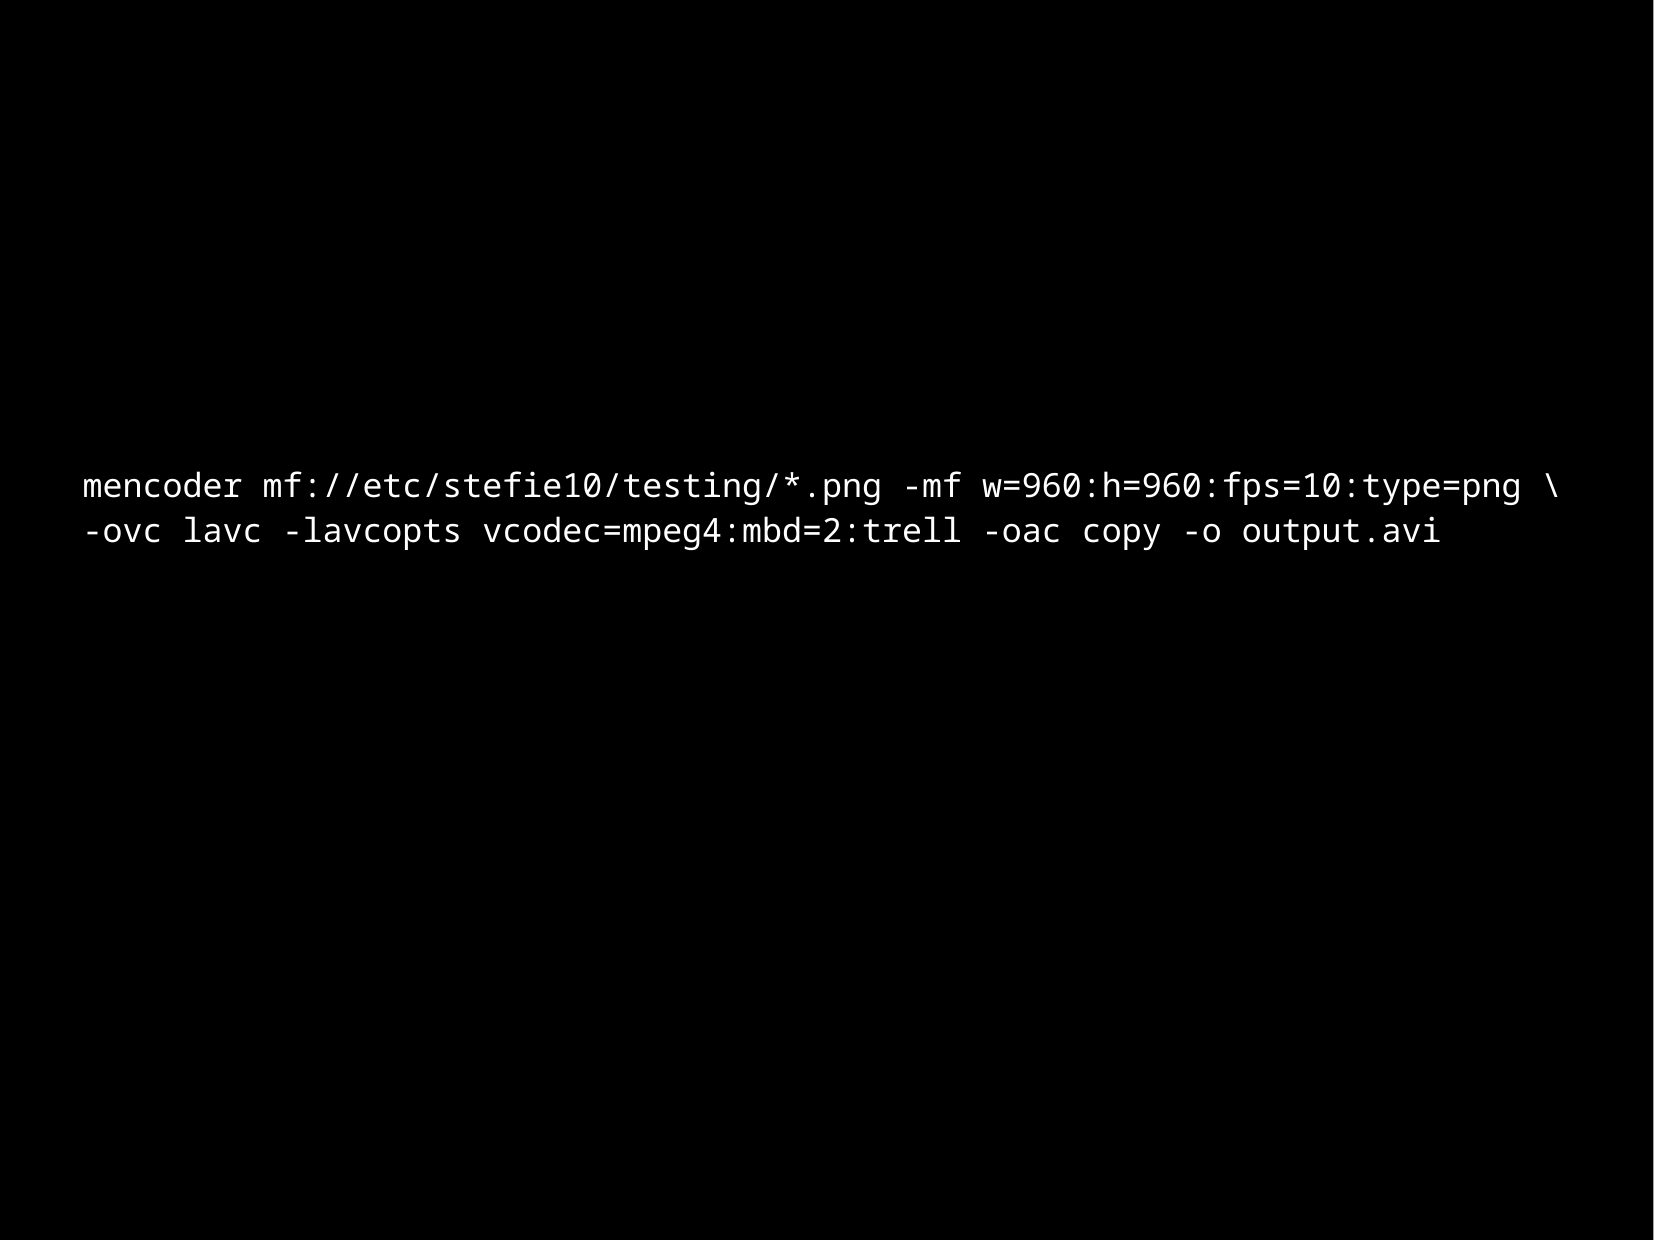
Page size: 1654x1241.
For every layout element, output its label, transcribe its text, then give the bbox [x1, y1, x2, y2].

subtitle mencoder mf://etc/stefie10/testing/*.png -mf w=960:h=960:fps=10:type=png \ -ovc lavc -lavcopts vcodec=mpeg4:mbd=2:trell -oac copy -o output.avi [82, 218, 1571, 1022]
